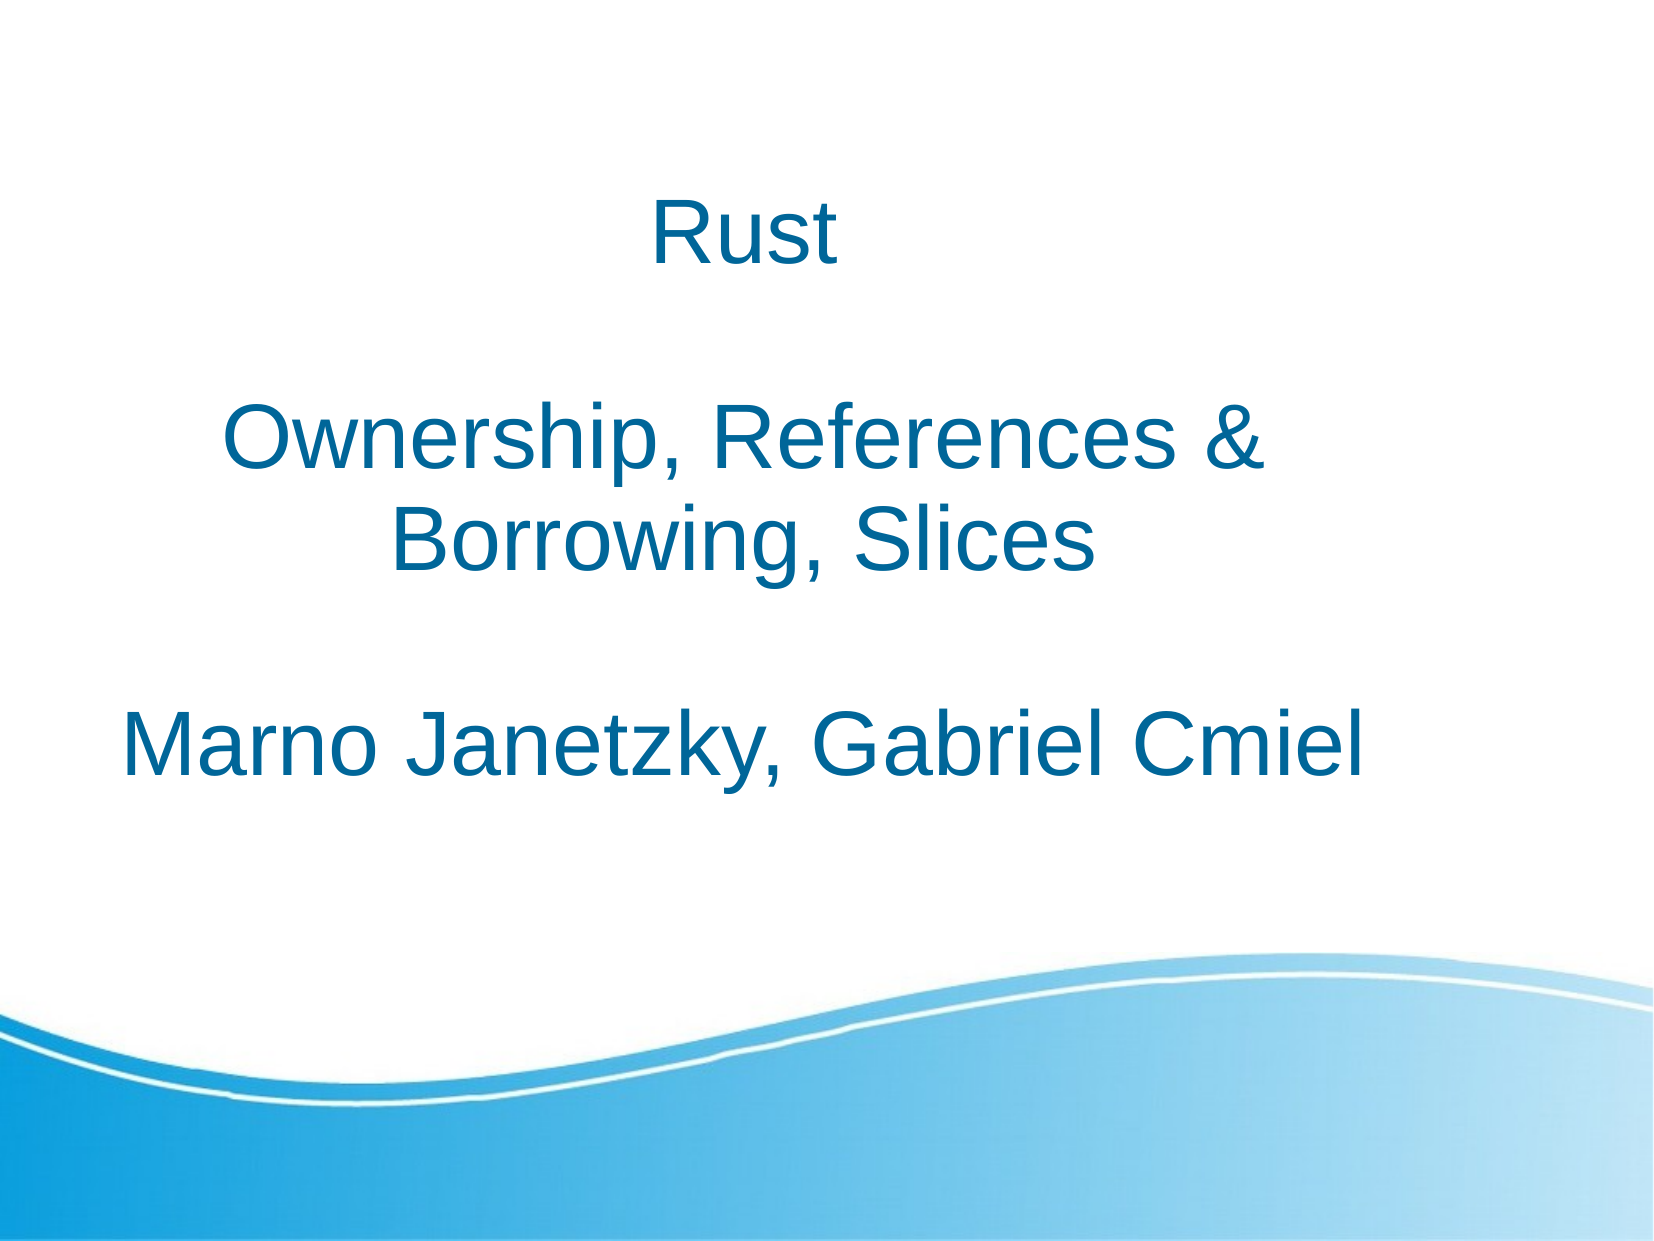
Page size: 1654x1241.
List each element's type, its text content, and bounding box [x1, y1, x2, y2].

picture [0, 952, 1654, 1241]
title Rust Ownership, References & Borrowing, Slices Marno Janetzky, Gabriel Cmiel [0, 180, 1489, 796]
